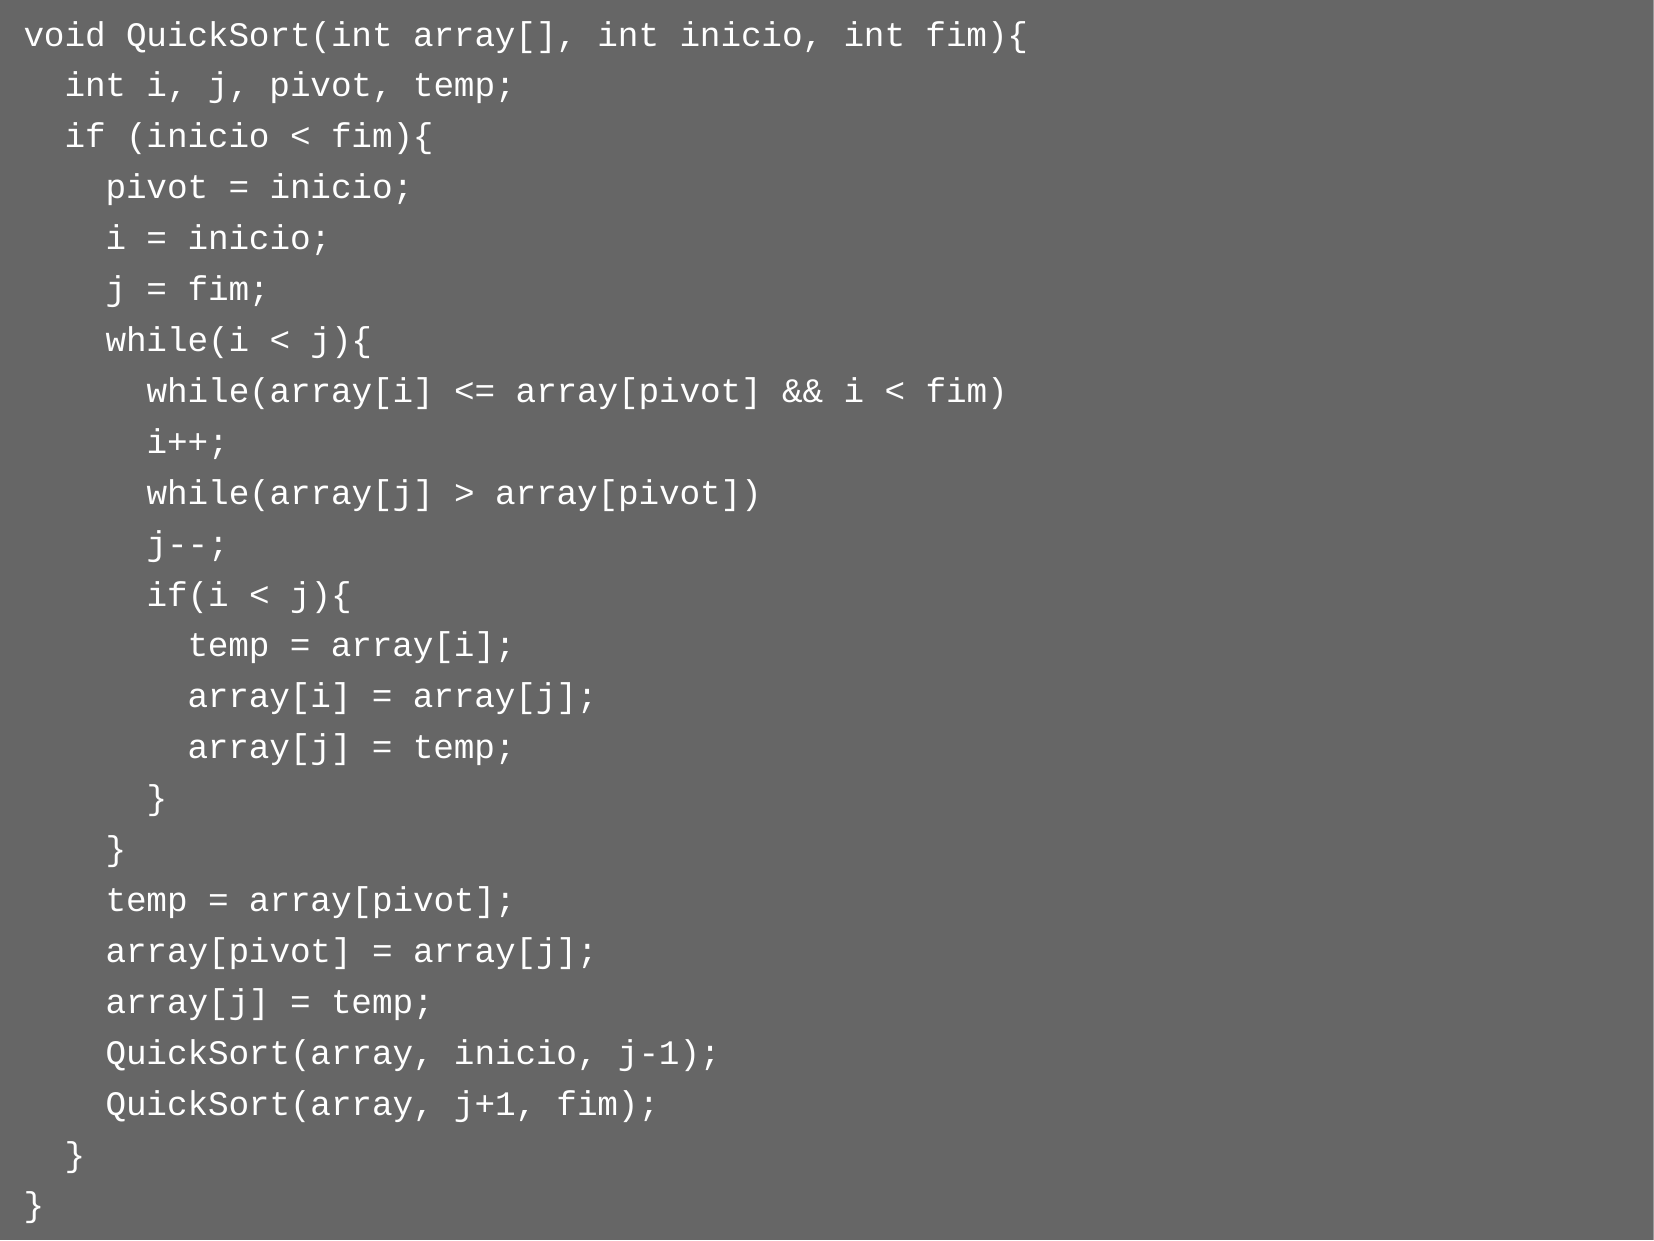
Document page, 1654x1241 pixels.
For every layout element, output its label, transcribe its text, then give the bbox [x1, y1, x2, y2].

text_box void QuickSort(int array[], int inicio, int fim){ int i, j, pivot, temp; if (inicio < fim){ pivot = inicio; i = inicio; j = fim; while(i < j){ while(array[i] <= array[pivot] && i < fim) i++; while(array[j] > array[pivot]) j--; if(i < j){ temp = array[i]; array[i] = array[j]; array[j] = temp; } } temp = array[pivot]; array[pivot] = array[j]; array[j] = temp; QuickSort(array, inicio, j-1); QuickSort(array, j+1, fim); } } [23, 11, 1618, 1241]
